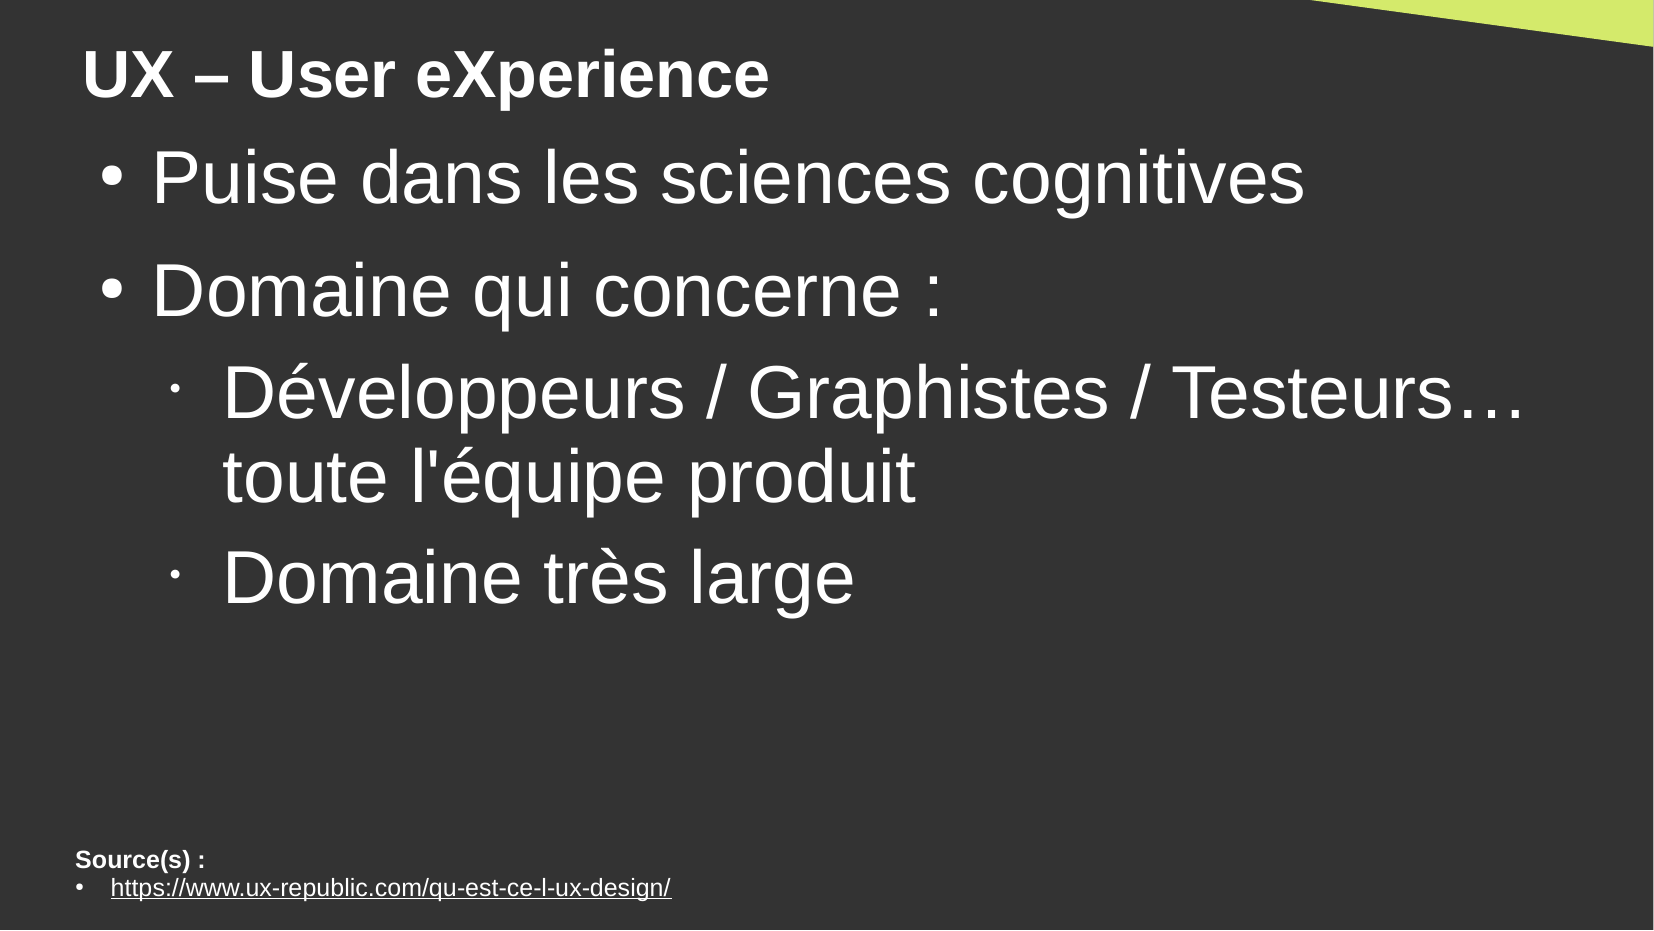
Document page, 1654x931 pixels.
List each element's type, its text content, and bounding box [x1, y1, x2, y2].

text_box [1310, 0, 1654, 47]
list Puise dans les sciences cognitives Domaine qui concerne : Développeurs / Graphistes / Testeurs… toute l'équipe produit Domaine très large [80, 135, 1620, 827]
text_box Source(s) : https://www.ux-republic.com/qu-est-ce-l-ux-design/ [60, 838, 1546, 931]
title UX – User eXperience [82, 37, 1571, 114]
